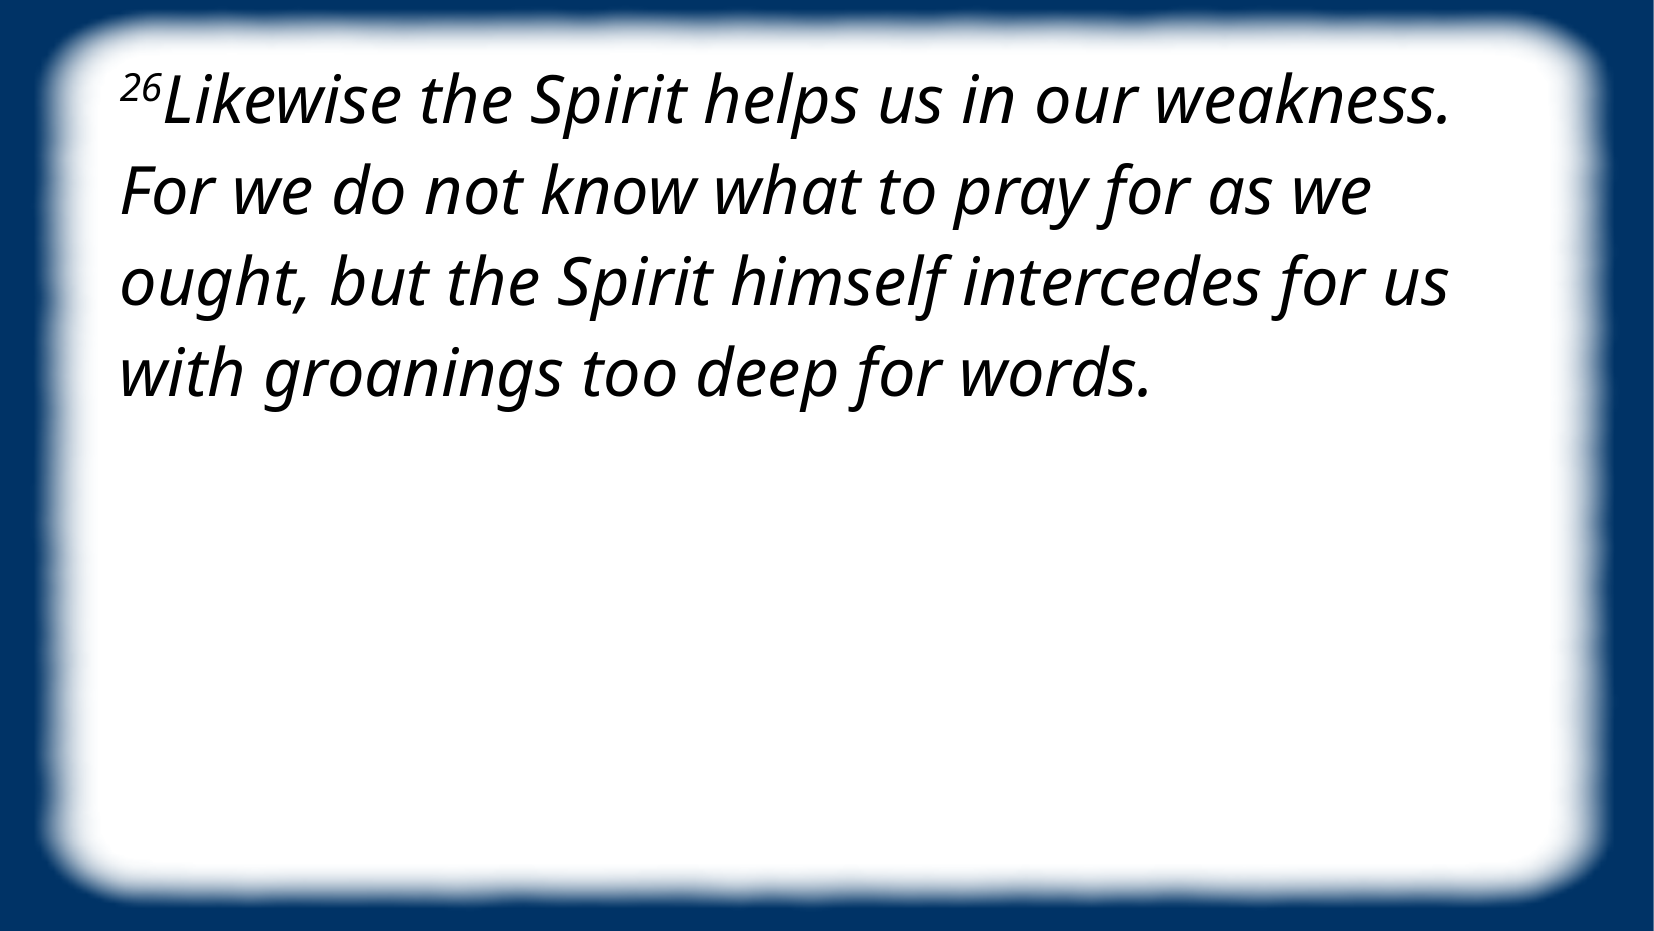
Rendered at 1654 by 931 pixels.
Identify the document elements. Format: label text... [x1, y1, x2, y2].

picture [0, 0, 1654, 931]
text_box 26Likewise the Spirit helps us in our weakness. For we do not know what to pray for as we ought, but the Spirit himself intercedes for us with groanings too deep for words. [105, 45, 1546, 415]
